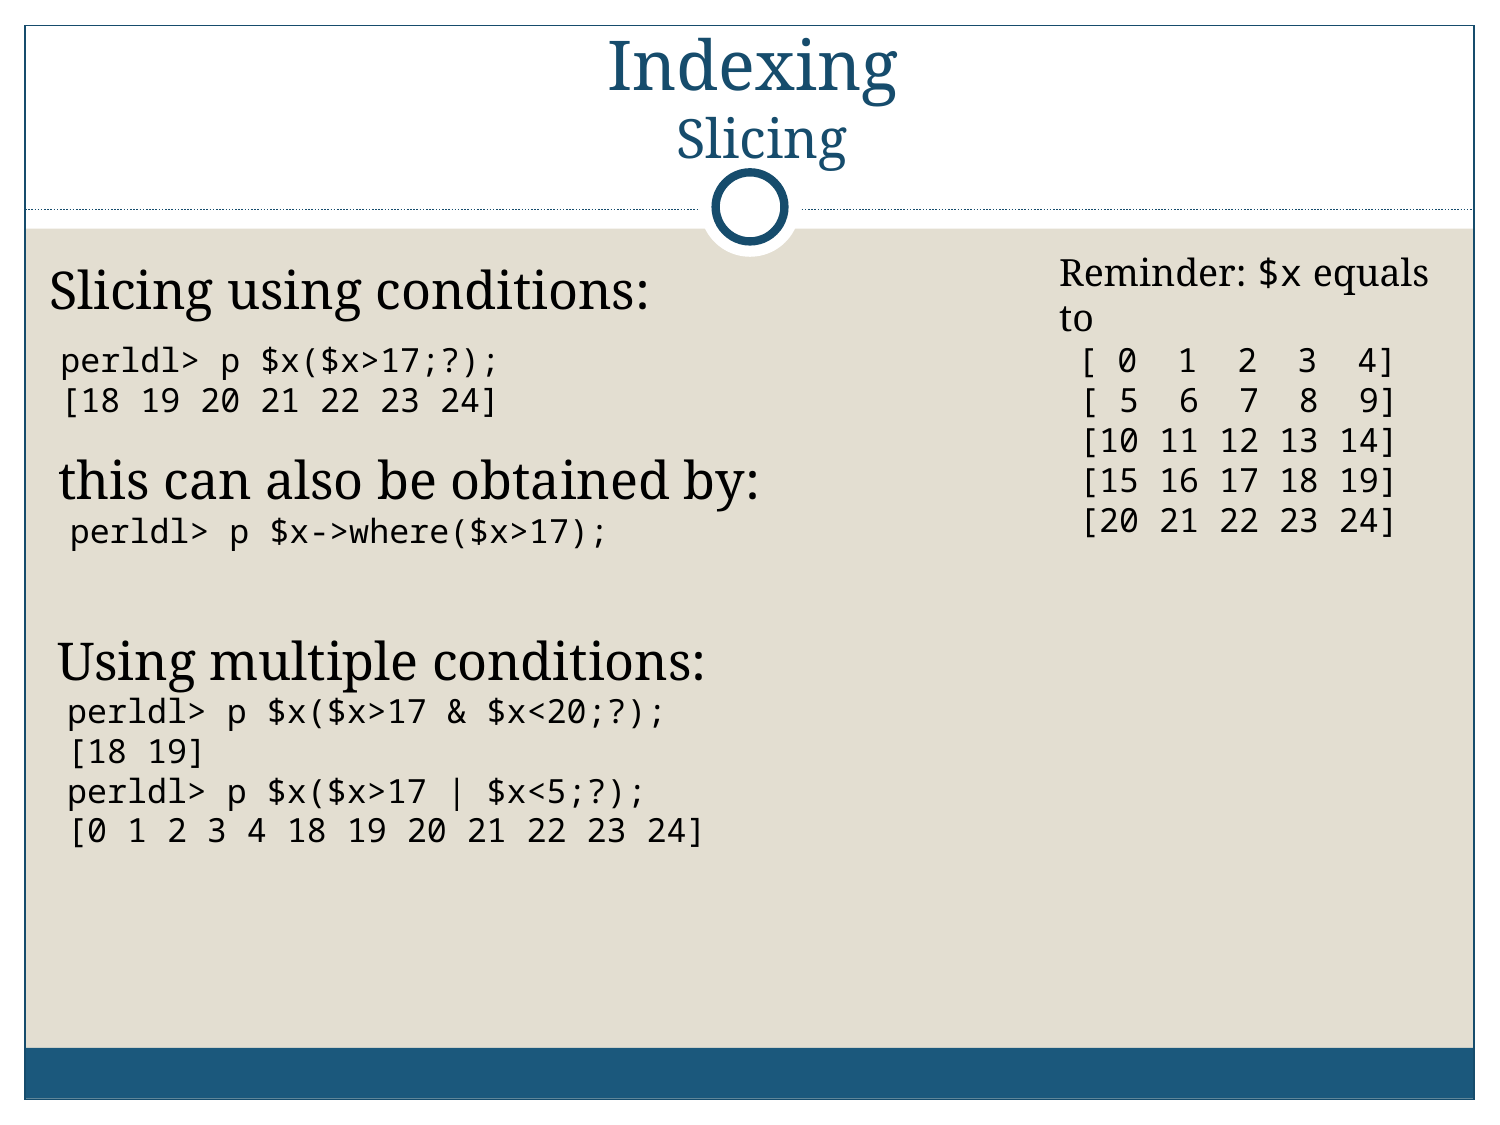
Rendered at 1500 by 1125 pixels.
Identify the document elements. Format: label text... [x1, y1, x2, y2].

text_box perldl> p $x($x>17;?); [18 19 20 21 22 23 24] [45, 331, 602, 440]
text_box this can also be obtained by: [43, 440, 1015, 518]
text_box perldl> p $x->where($x>17); [55, 502, 664, 563]
text_box Reminder: $x equals to [ 0 1 2 3 4] [ 5 6 7 8 9] [10 11 12 13 14] [15 16 17 18 19] [20 21 22 23 24] [1044, 241, 1455, 502]
text_box Slicing using conditions: [34, 250, 1005, 328]
text_box Using multiple conditions: [42, 620, 1013, 698]
text_box perldl> p $x($x>17 & $x<20;?); [18 19] perldl> p $x($x>17 | $x<5;?); [0 1 2 3 4 18 19 20 21 22 23 24] [52, 682, 731, 858]
title Indexing Slicing [62, 14, 1463, 177]
